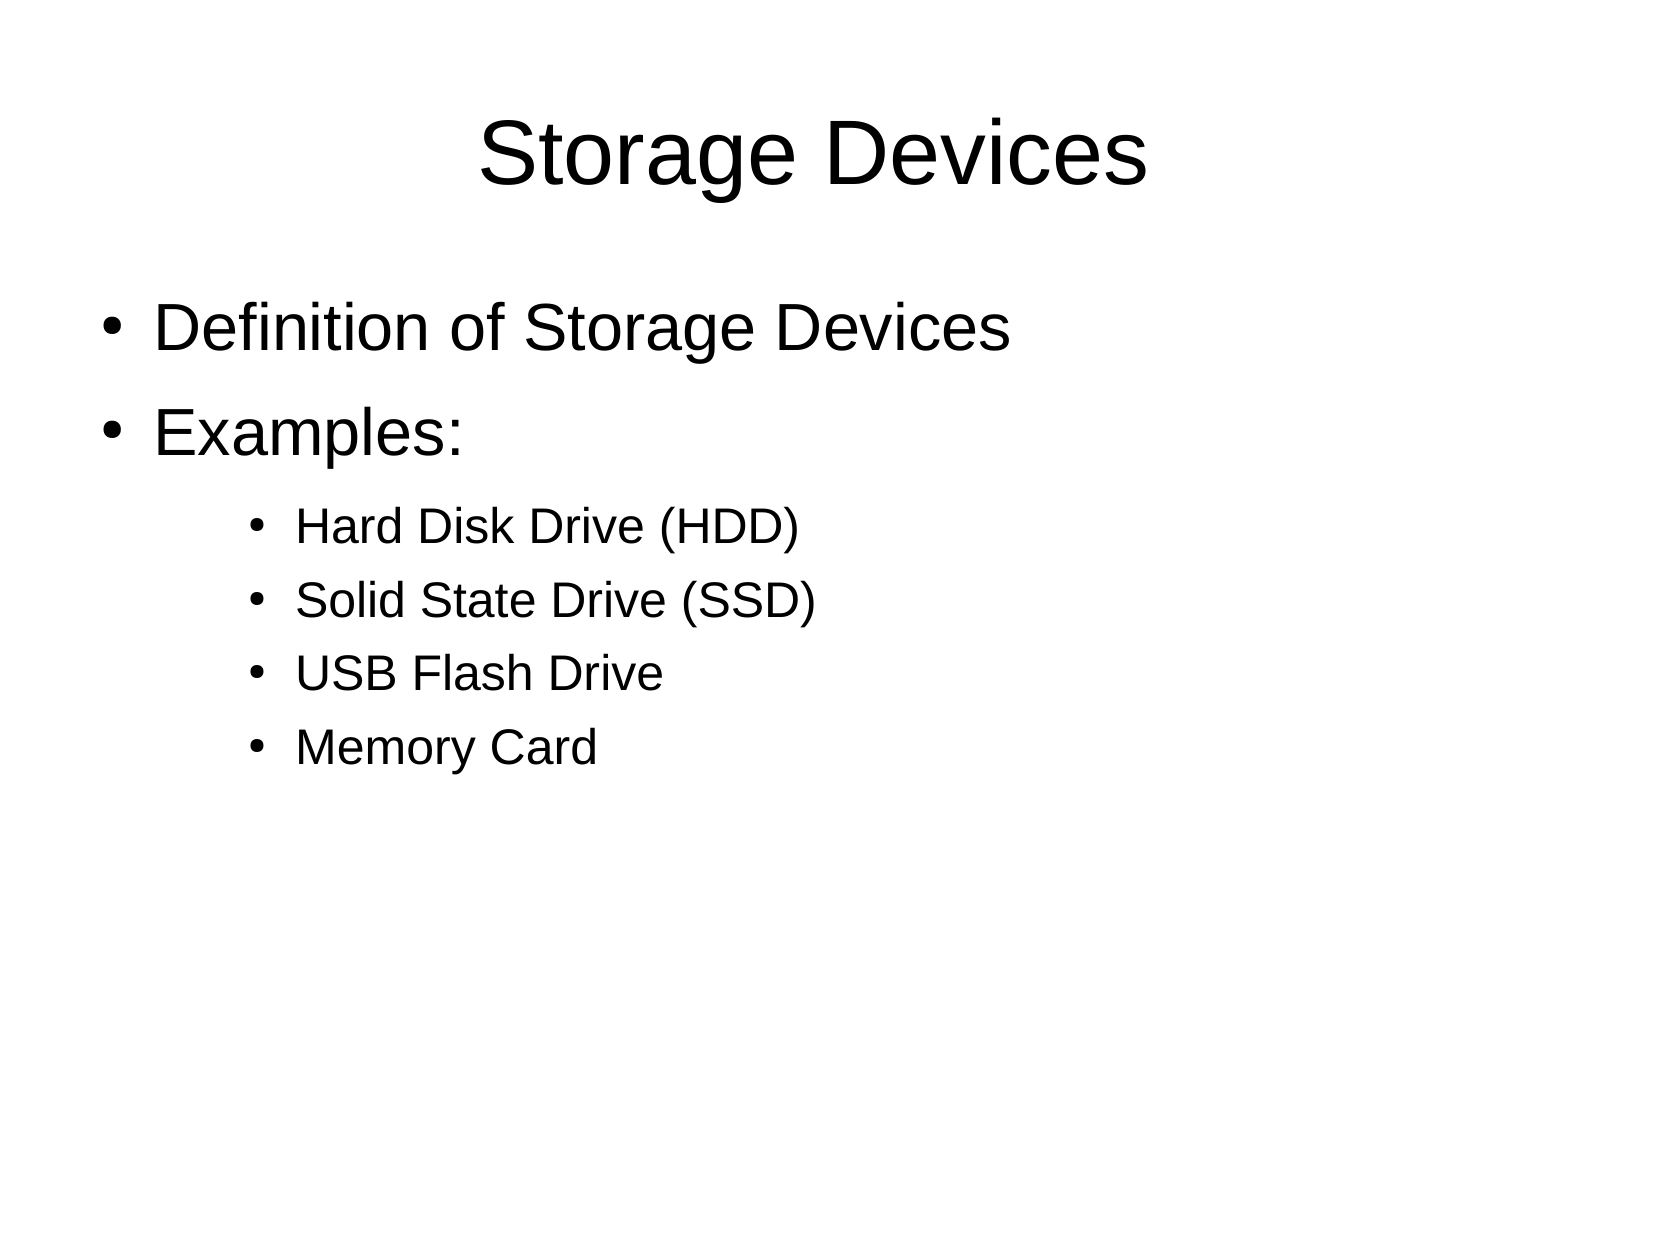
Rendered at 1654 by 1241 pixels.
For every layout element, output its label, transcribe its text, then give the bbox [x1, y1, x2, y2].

title Storage Devices [82, 49, 1571, 257]
list Definition of Storage Devices Examples: Hard Disk Drive (HDD) Solid State Drive (SSD) USB Flash Drive Memory Card [82, 290, 1571, 1109]
